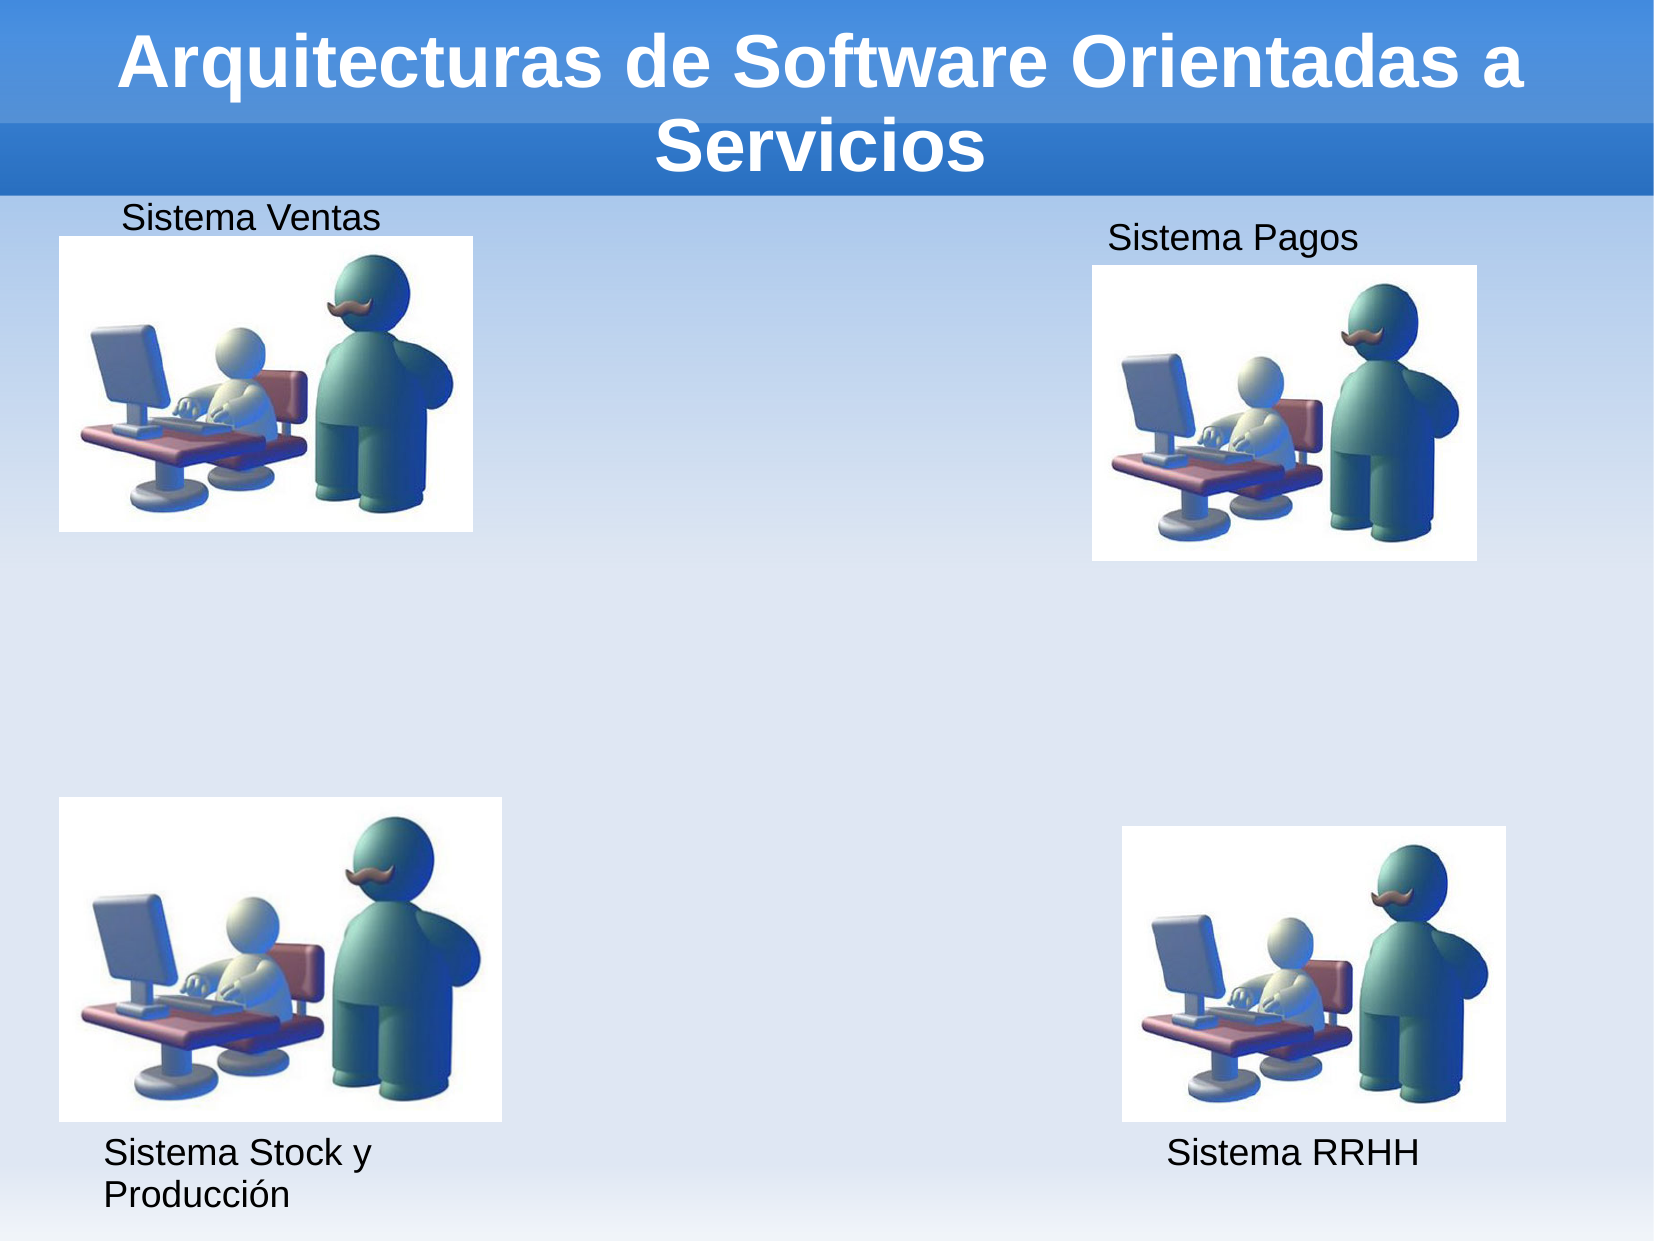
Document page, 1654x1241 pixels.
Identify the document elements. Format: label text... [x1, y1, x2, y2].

title Arquitecturas de Software Orientadas a Servicios [76, 7, 1565, 200]
text_box Sistema Pagos [1092, 208, 1447, 266]
text_box Sistema RRHH [1151, 1124, 1506, 1182]
text_box Sistema Ventas [106, 188, 461, 246]
picture [0, 0, 1654, 1241]
text_box Sistema Stock y Producción [88, 1124, 443, 1224]
